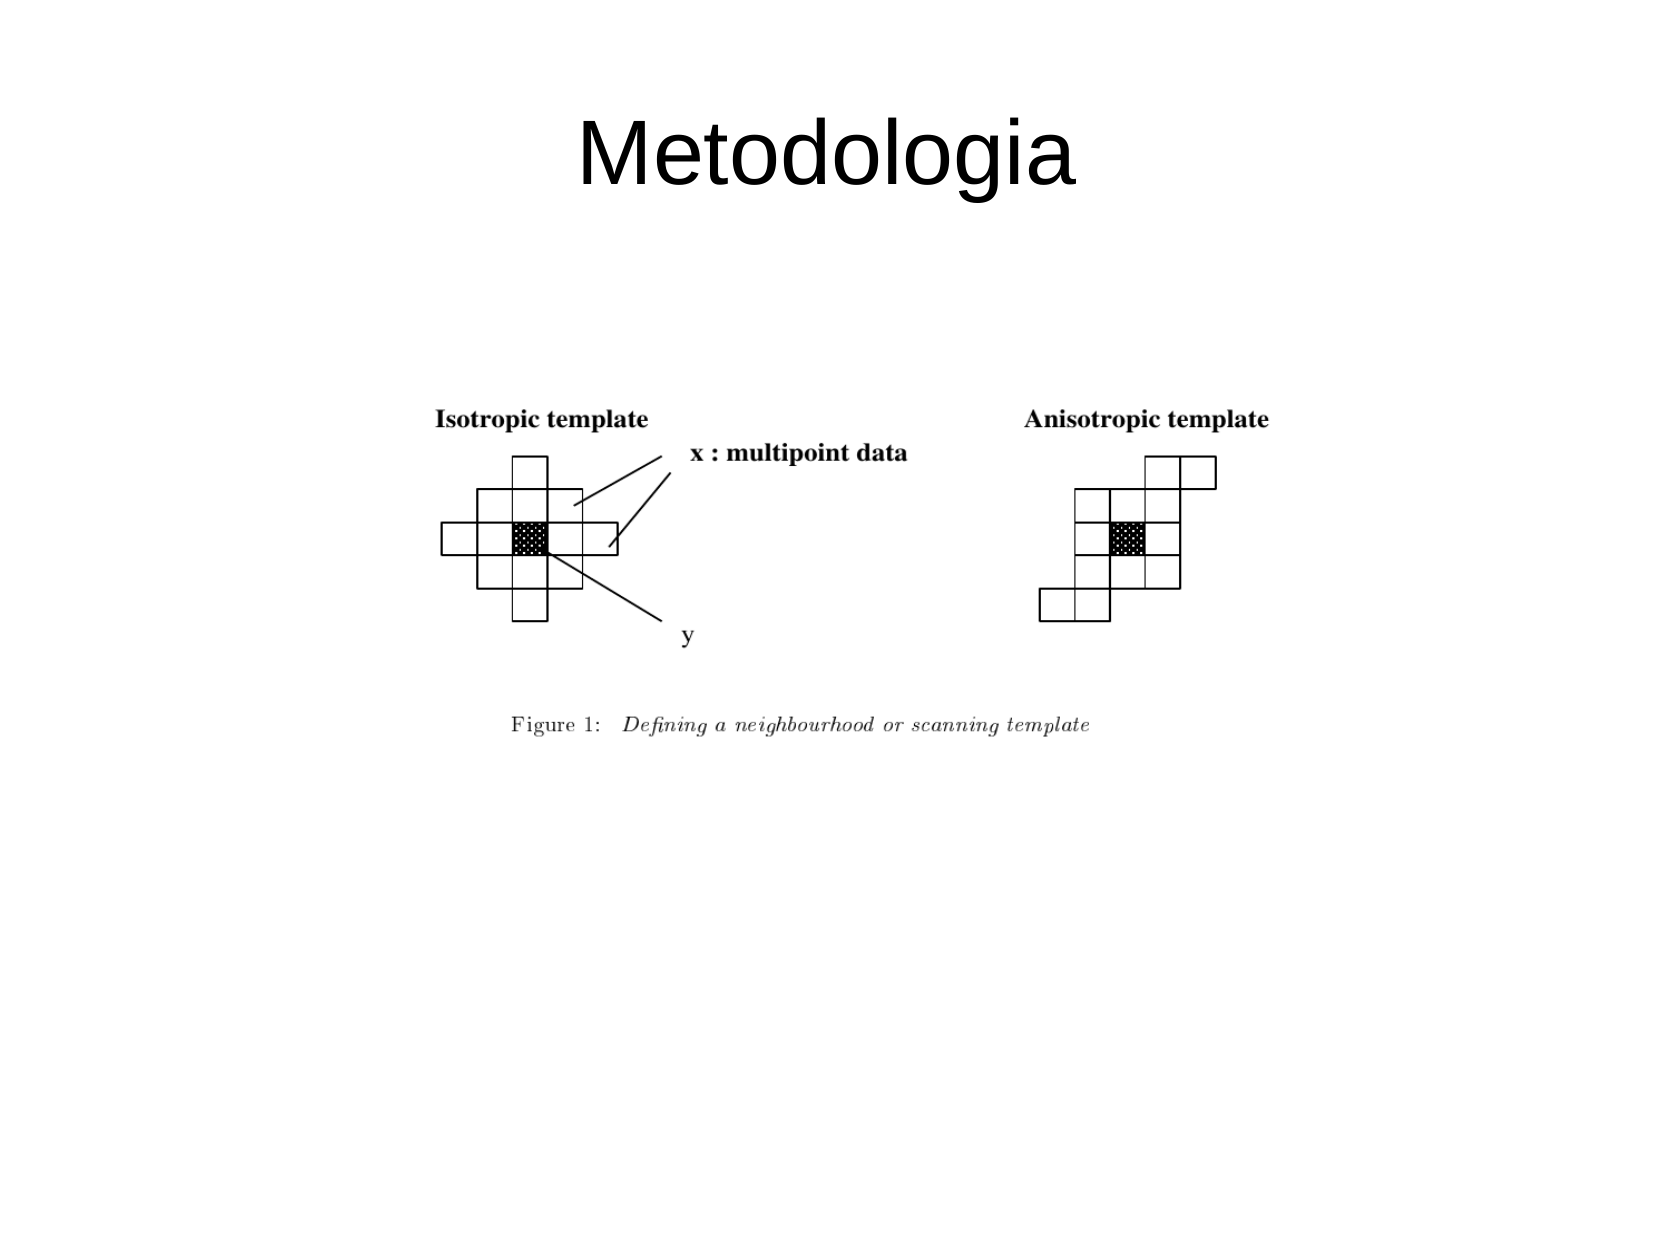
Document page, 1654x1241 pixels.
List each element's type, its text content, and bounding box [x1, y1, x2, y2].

picture [425, 401, 1276, 747]
title Metodologia [82, 49, 1571, 257]
